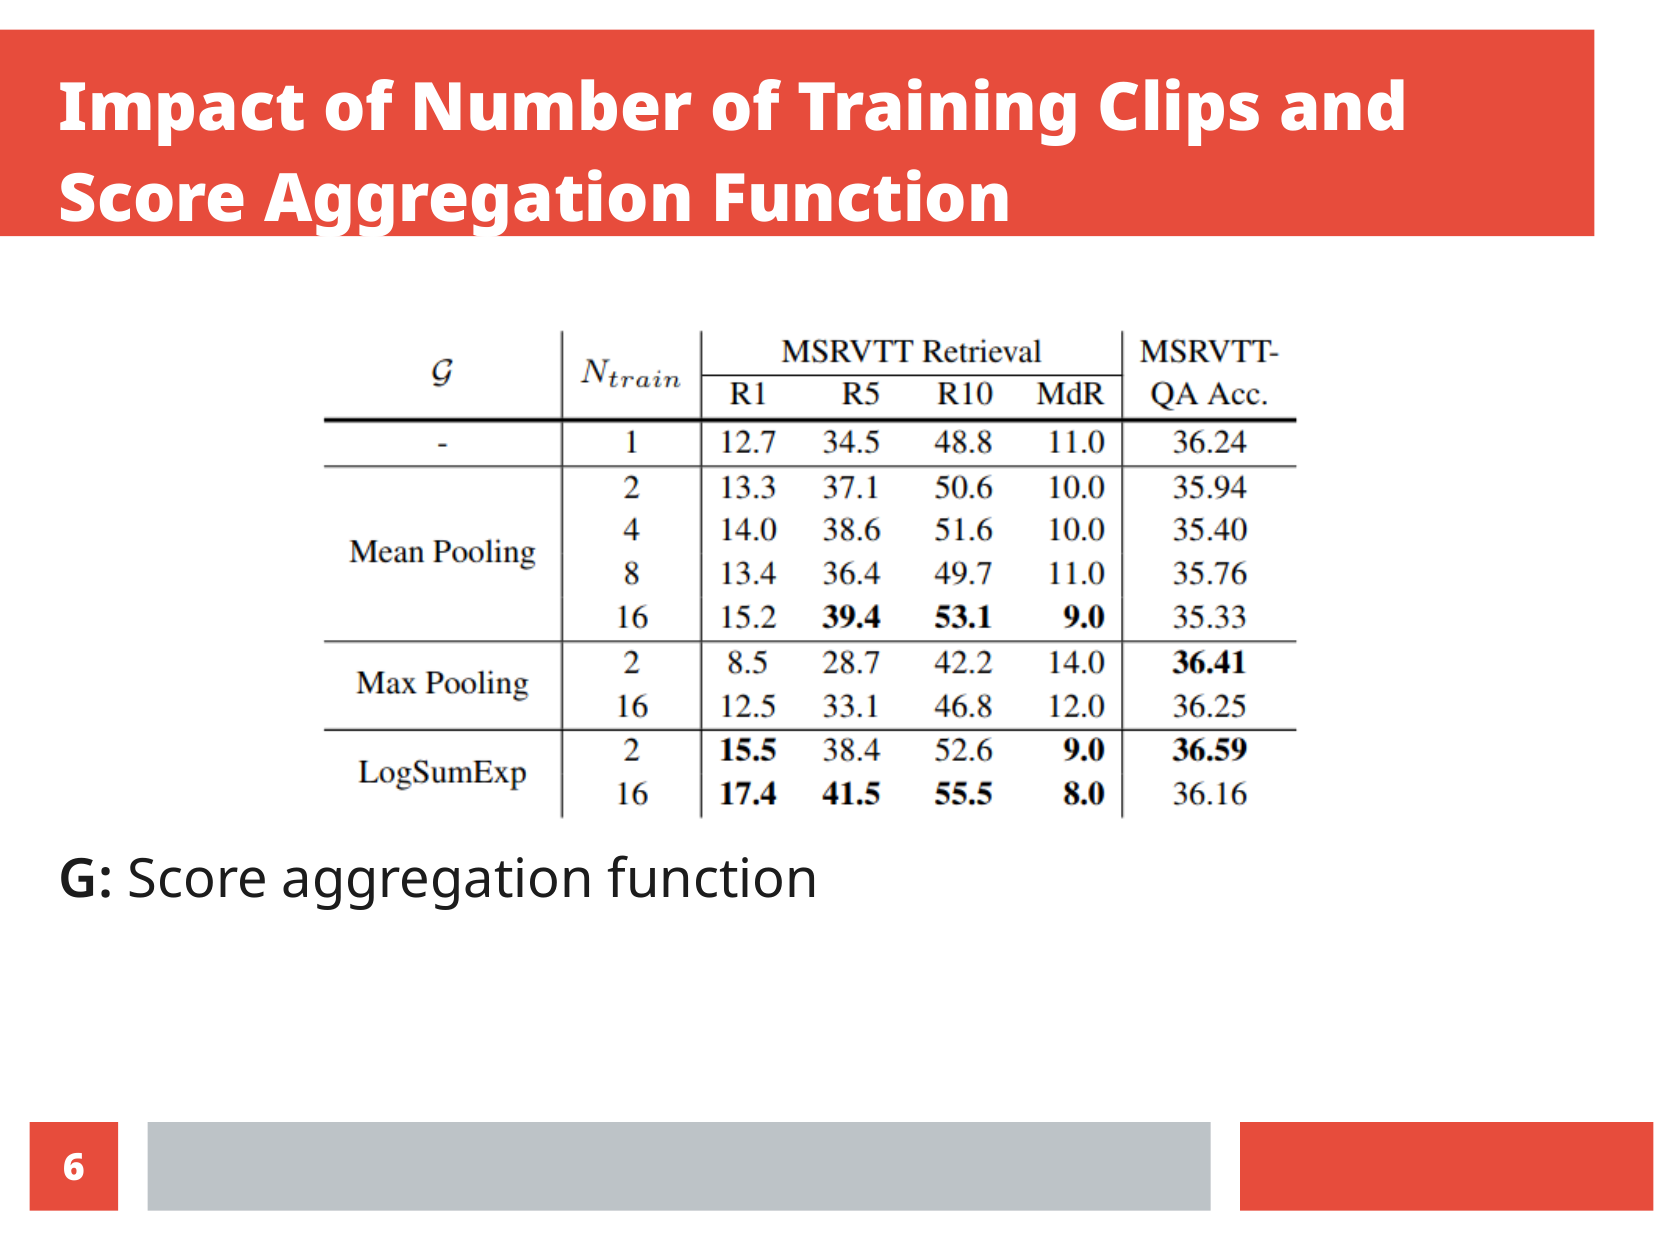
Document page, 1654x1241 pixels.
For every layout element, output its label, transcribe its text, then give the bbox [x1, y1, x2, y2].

picture [315, 317, 1306, 826]
list G: Score aggregation function [59, 840, 1565, 1093]
title Impact of Number of Training Clips and Score Aggregation Function [59, 59, 1595, 207]
